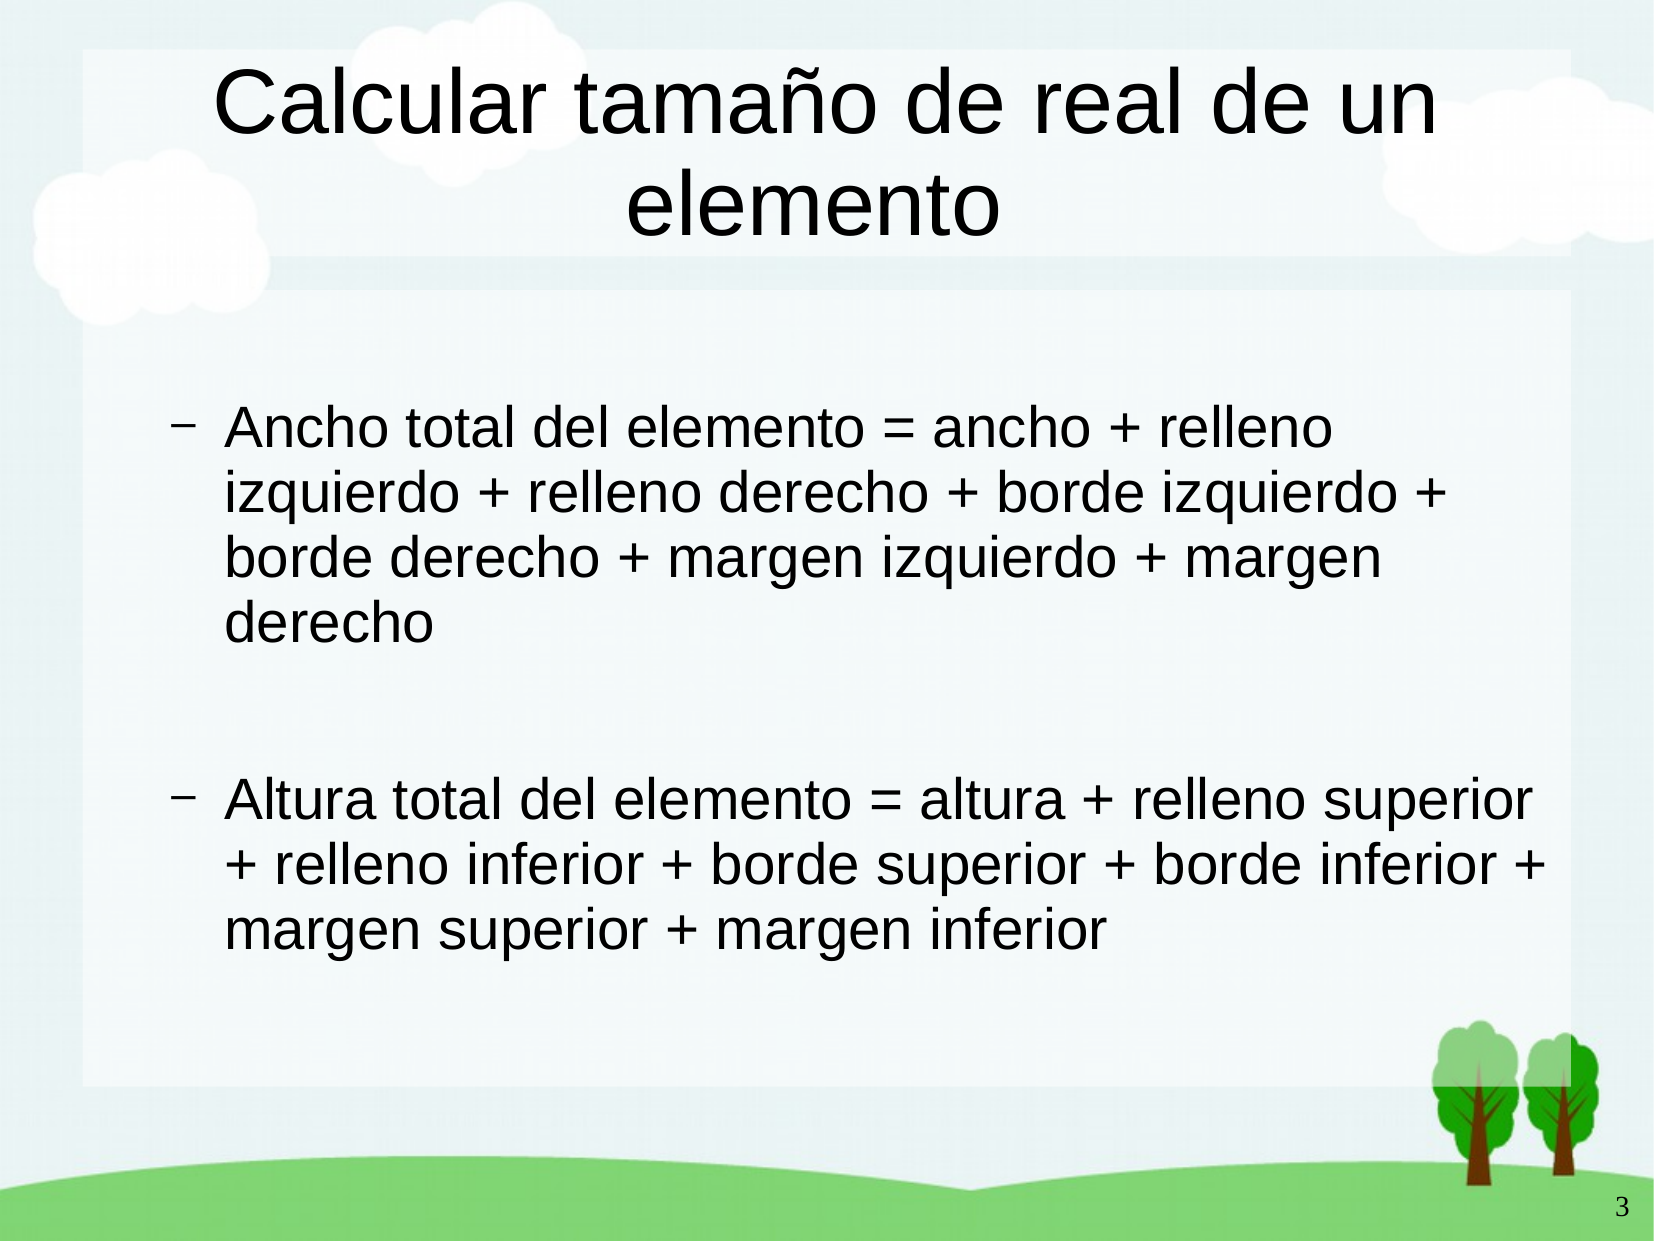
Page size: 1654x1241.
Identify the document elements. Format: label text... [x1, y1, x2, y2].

title Calcular tamaño de real de un elemento [82, 49, 1571, 257]
picture [0, 0, 1654, 1241]
list Ancho total del elemento = ancho + relleno izquierdo + relleno derecho + borde izquierdo + borde derecho + margen izquierdo + margen derecho Altura total del elemento = altura + relleno superior + relleno inferior + borde superior + borde inferior + margen superior + margen inferior [82, 290, 1571, 1087]
